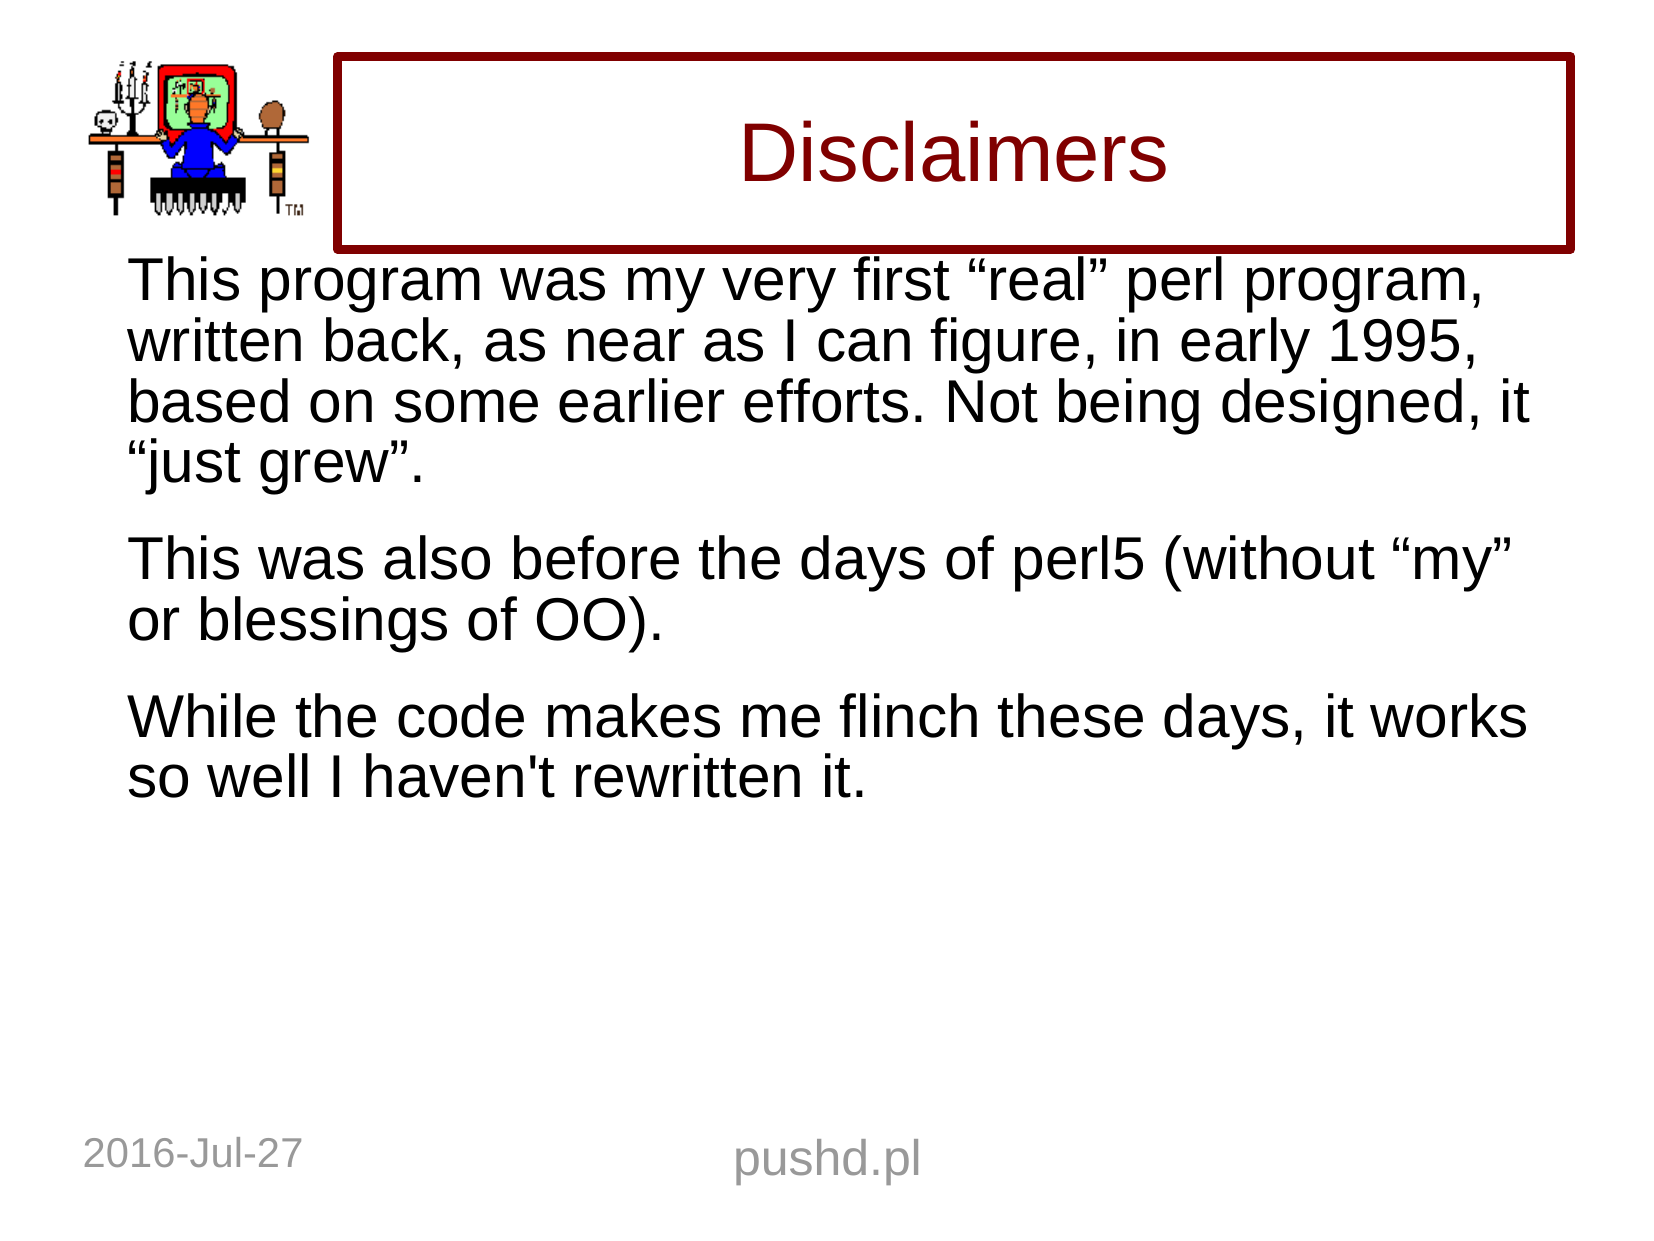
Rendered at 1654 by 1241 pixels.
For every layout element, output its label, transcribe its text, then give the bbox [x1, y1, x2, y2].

picture [86, 60, 312, 225]
text_box This program was my very first “real” perl program, written back, as near as I can figure, in early 1995, based on some earlier efforts. Not being designed, it “just grew”. This was also before the days of perl5 (without “my” or blessings of OO). While the code makes me flinch these days, it works so well I haven't rewritten it. [112, 244, 1576, 823]
title Disclaimers [337, 56, 1571, 244]
